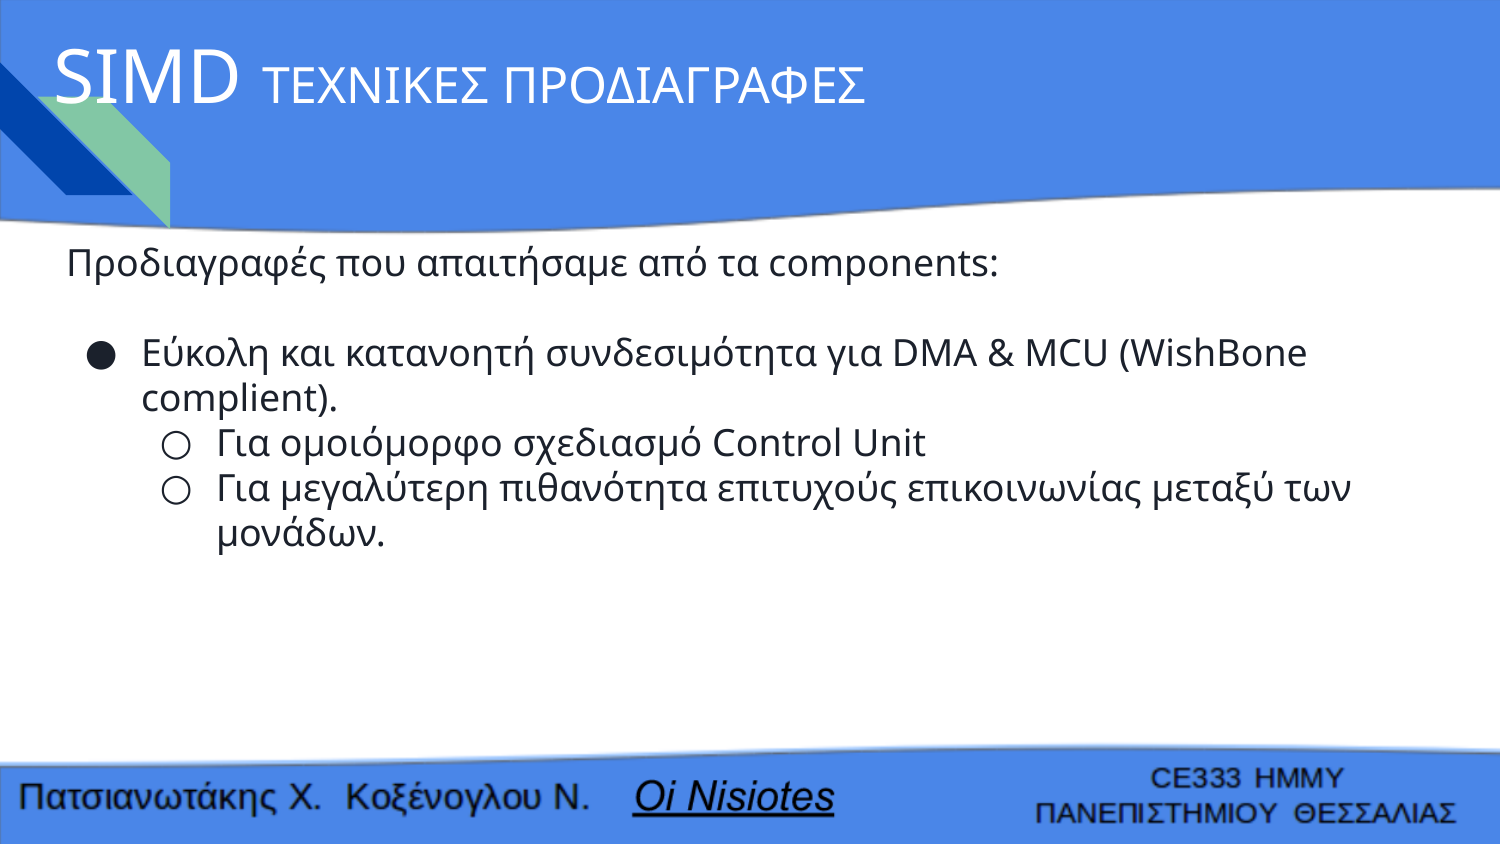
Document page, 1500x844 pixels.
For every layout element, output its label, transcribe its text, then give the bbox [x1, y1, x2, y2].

list Προδιαγραφές που απαιτήσαμε από τα components: Εύκολη και κατανοητή συνδεσιμότητα για DMA & MCU (WishBone complient). Για ομοιόμορφο σχεδιασμό Control Unit Για μεγαλύτερη πιθανότητα επιτυχούς επικοινωνίας μεταξύ των μονάδων. [51, 223, 1449, 785]
title SIMD ΤΕΧΝΙΚΕΣ ΠΡΟΔΙΑΓΡΑΦΕΣ [38, 0, 1437, 94]
picture [0, 0, 1500, 844]
picture [578, 94, 597, 100]
picture [612, 94, 629, 99]
